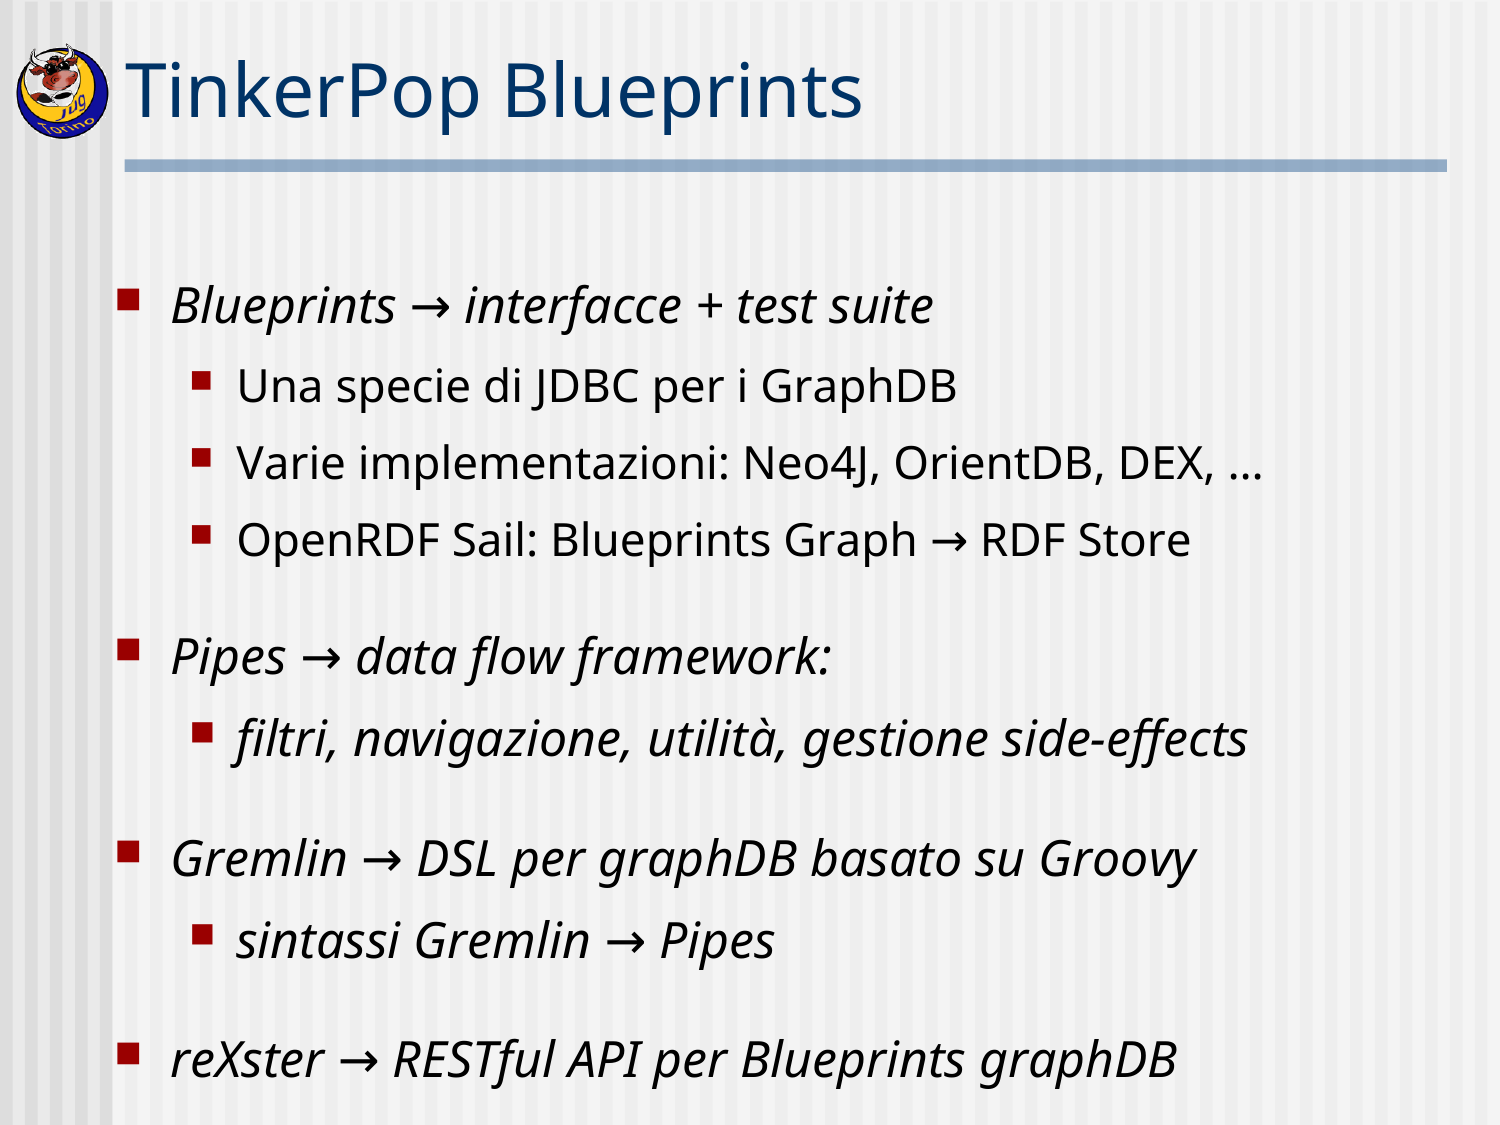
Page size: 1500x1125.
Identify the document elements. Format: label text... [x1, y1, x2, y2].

list Blueprints → interfacce + test suite Una specie di JDBC per i GraphDB Varie implementazioni: Neo4J, OrientDB, DEX, … OpenRDF Sail: Blueprints Graph → RDF Store Pipes → data flow framework: filtri, navigazione, utilità, gestione side-effects Gremlin → DSL per graphDB basato su Groovy sintassi Gremlin → Pipes reXster → RESTful API per Blueprints graphDB [114, 236, 1445, 956]
title TinkerPop Blueprints [124, 50, 1482, 138]
picture [5, 36, 119, 149]
